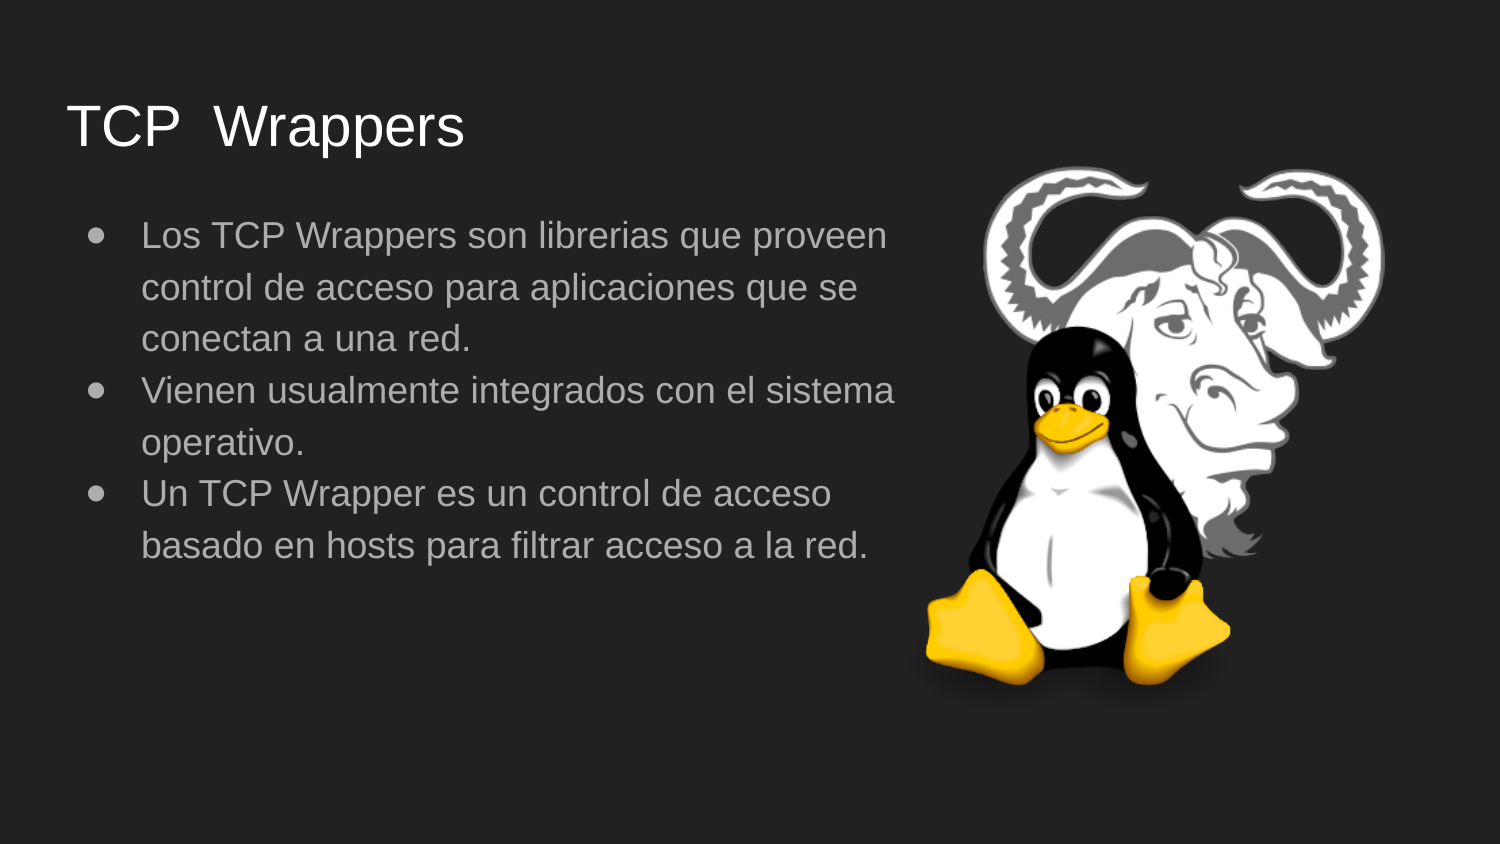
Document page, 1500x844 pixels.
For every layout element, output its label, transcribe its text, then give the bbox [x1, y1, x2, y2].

picture [906, 166, 1385, 710]
list Los TCP Wrappers son librerias que proveen control de acceso para aplicaciones que se conectan a una red. Vienen usualmente integrados con el sistema operativo. Un TCP Wrapper es un control de acceso basado en hosts para filtrar acceso a la red. [51, 189, 969, 750]
title TCP Wrappers [51, 72, 1449, 167]
